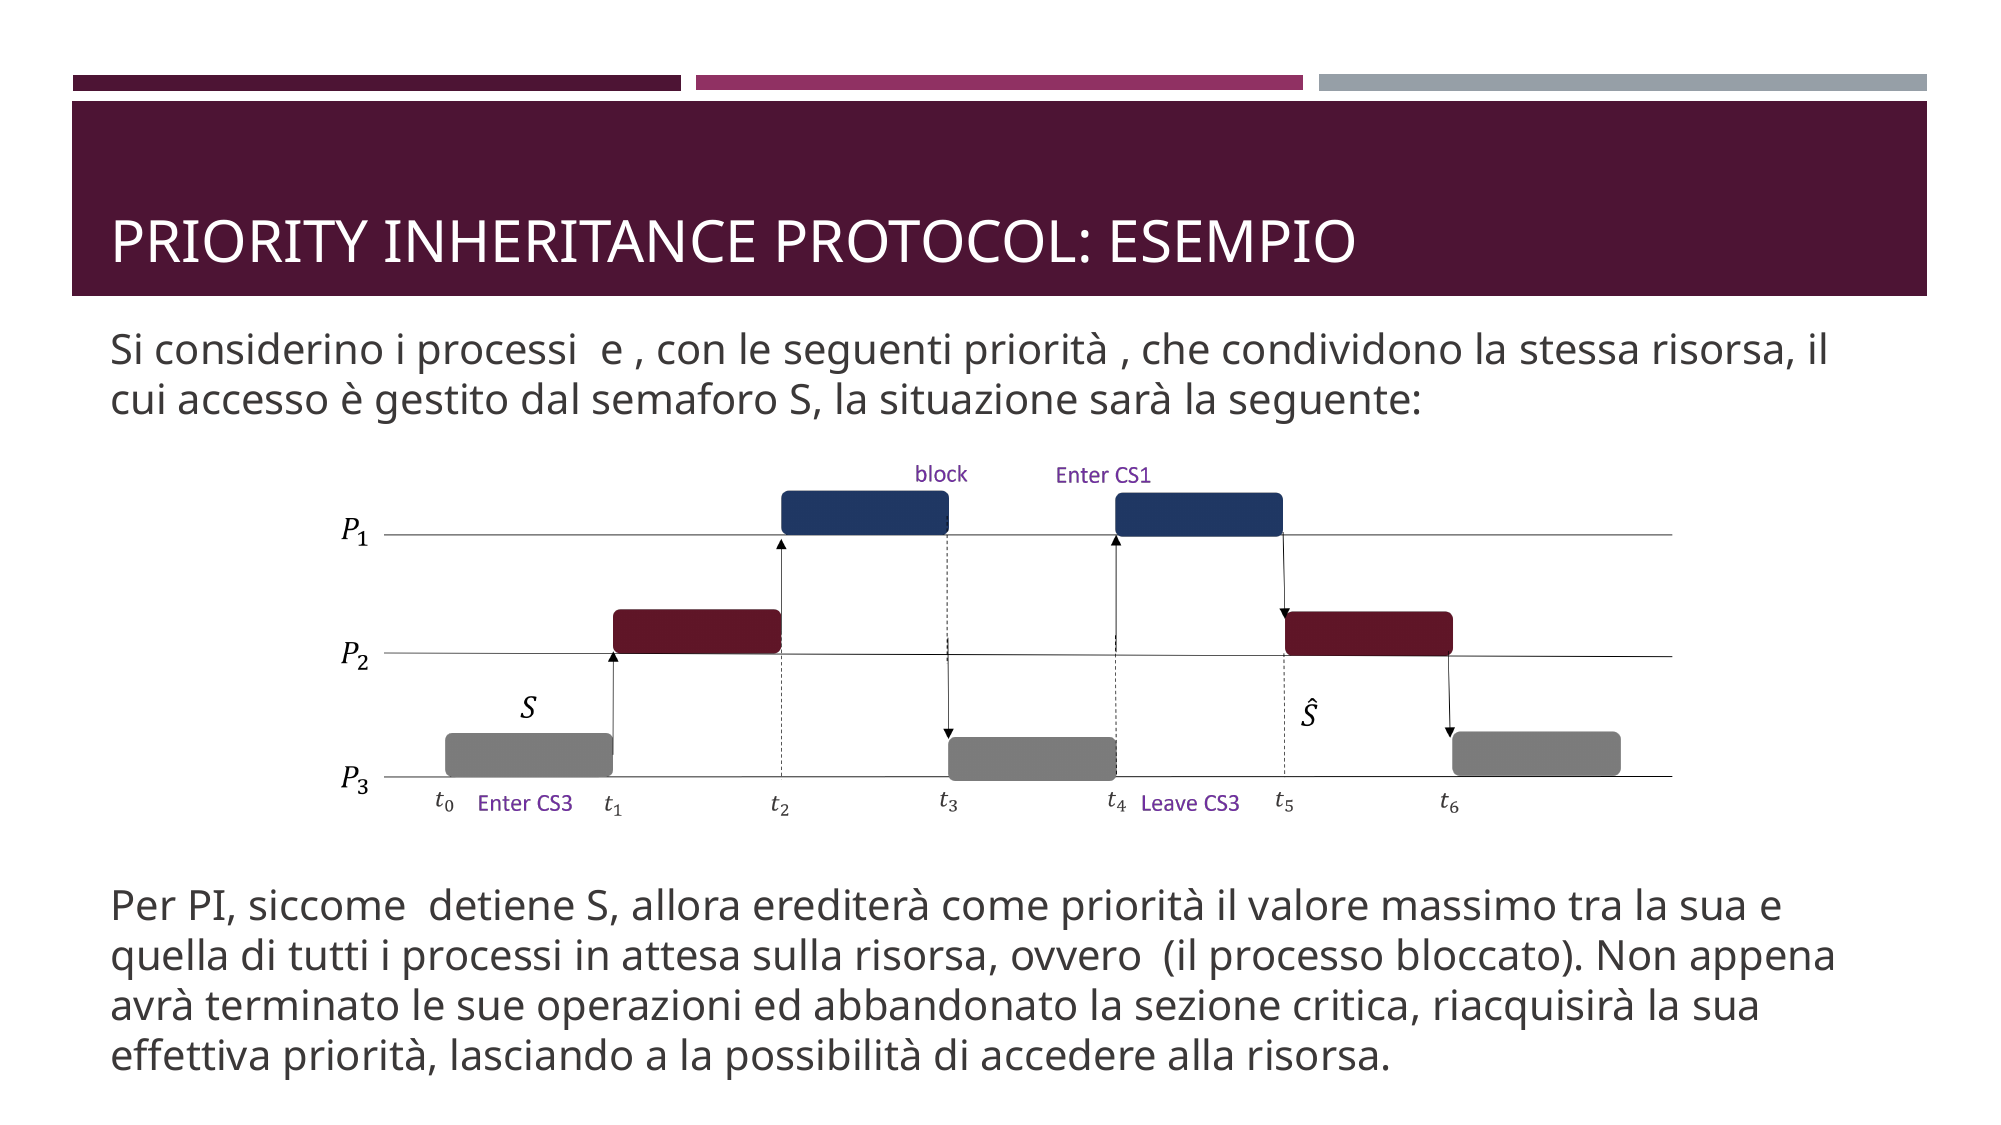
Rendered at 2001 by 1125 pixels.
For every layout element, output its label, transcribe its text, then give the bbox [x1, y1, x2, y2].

text_box Si considerino i processi e , con le seguenti priorità , che condividono la stessa risorsa, il cui accesso è gestito dal semaforo S, la situazione sarà la seguente: [95, 315, 1905, 432]
title Priority inheritance protocol: esempio [95, 115, 1905, 282]
text_box Per PI, siccome detiene S, allora erediterà come priorità il valore massimo tra la sua e quella di tutti i processi in attesa sulla risorsa, ovvero (il processo bloccato). Non appena avrà terminato le sue operazioni ed abbandonato la sezione critica, riacquisirà la sua effettiva priorità, lasciando a la possibilità di accedere alla risorsa. [95, 871, 1905, 1089]
picture [327, 451, 1673, 832]
